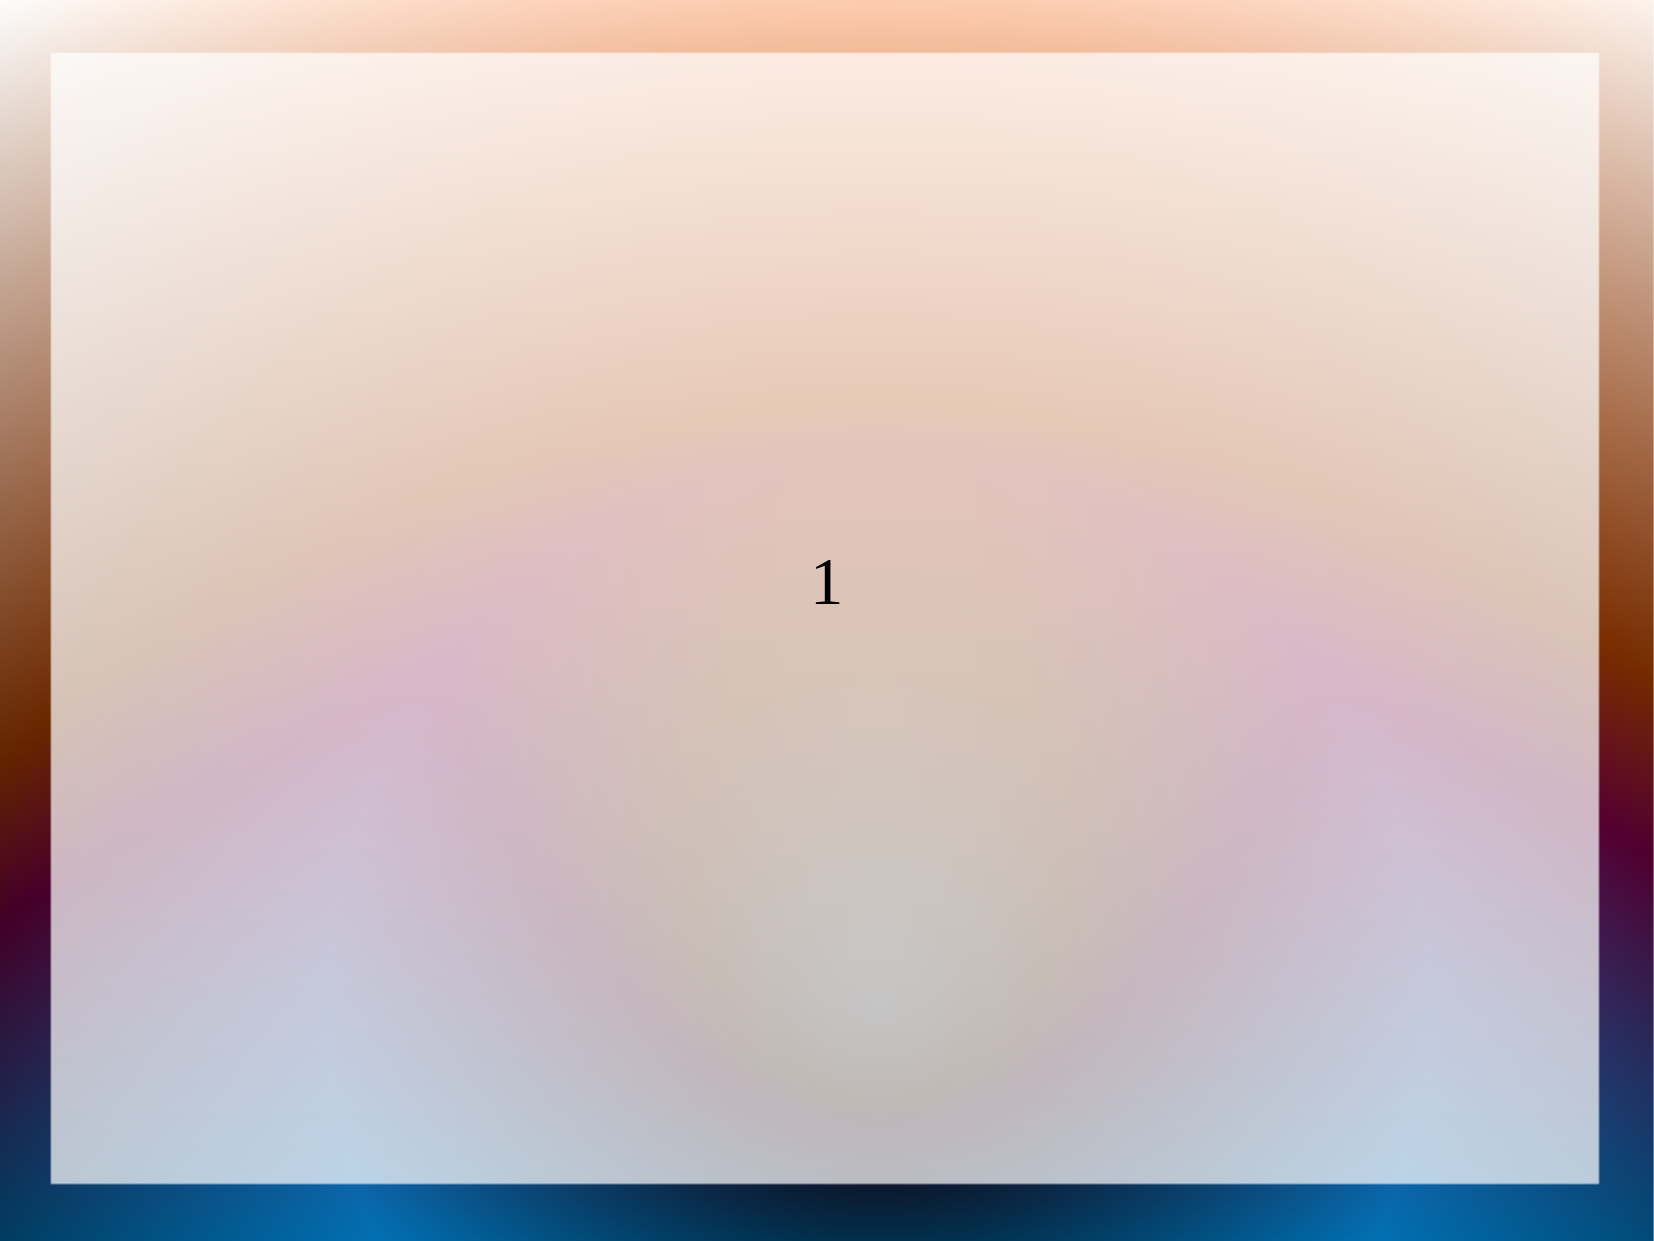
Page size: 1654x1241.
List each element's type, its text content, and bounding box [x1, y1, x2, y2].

subtitle 1 [82, 55, 1571, 1109]
picture [0, 0, 1654, 1241]
